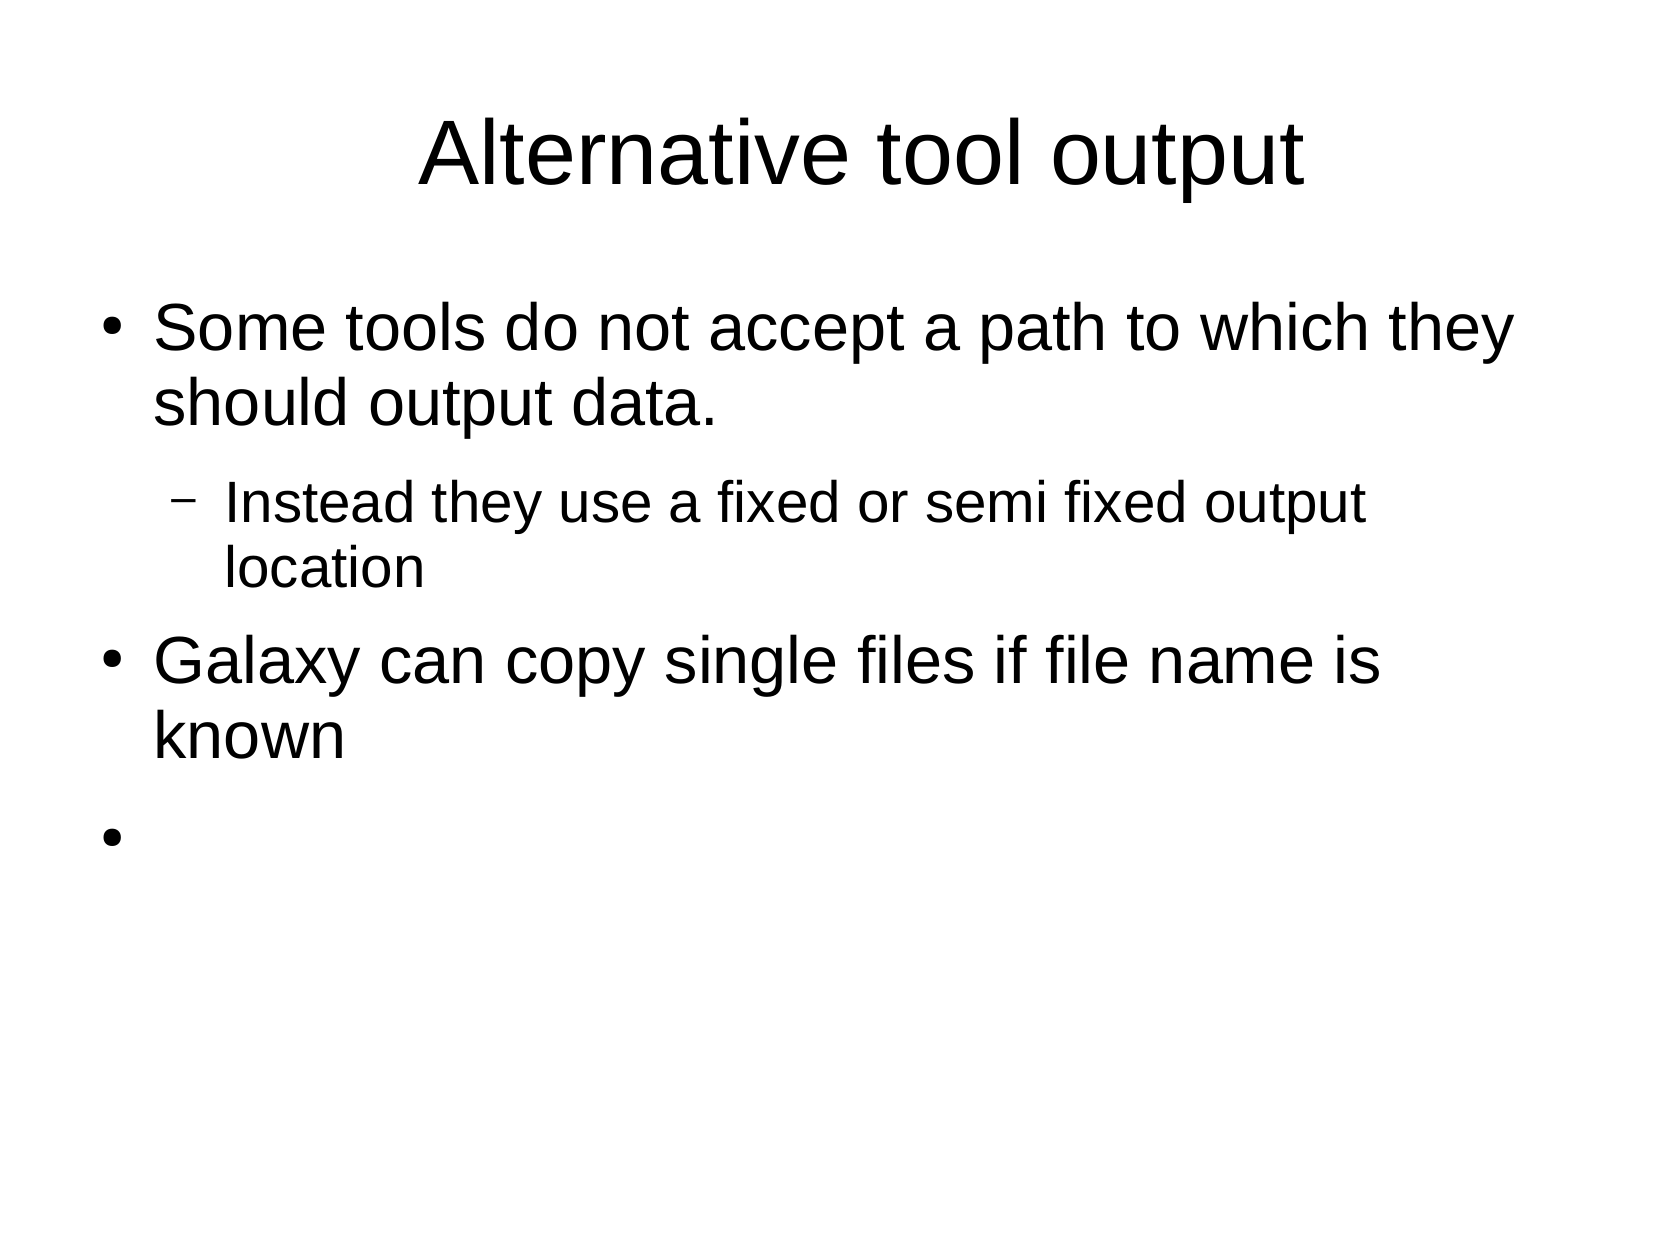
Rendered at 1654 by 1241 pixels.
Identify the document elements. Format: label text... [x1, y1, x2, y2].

title Alternative tool output [82, 49, 1571, 257]
list Some tools do not accept a path to which they should output data. Instead they use a fixed or semi fixed output location Galaxy can copy single files if file name is known [82, 290, 1571, 1010]
